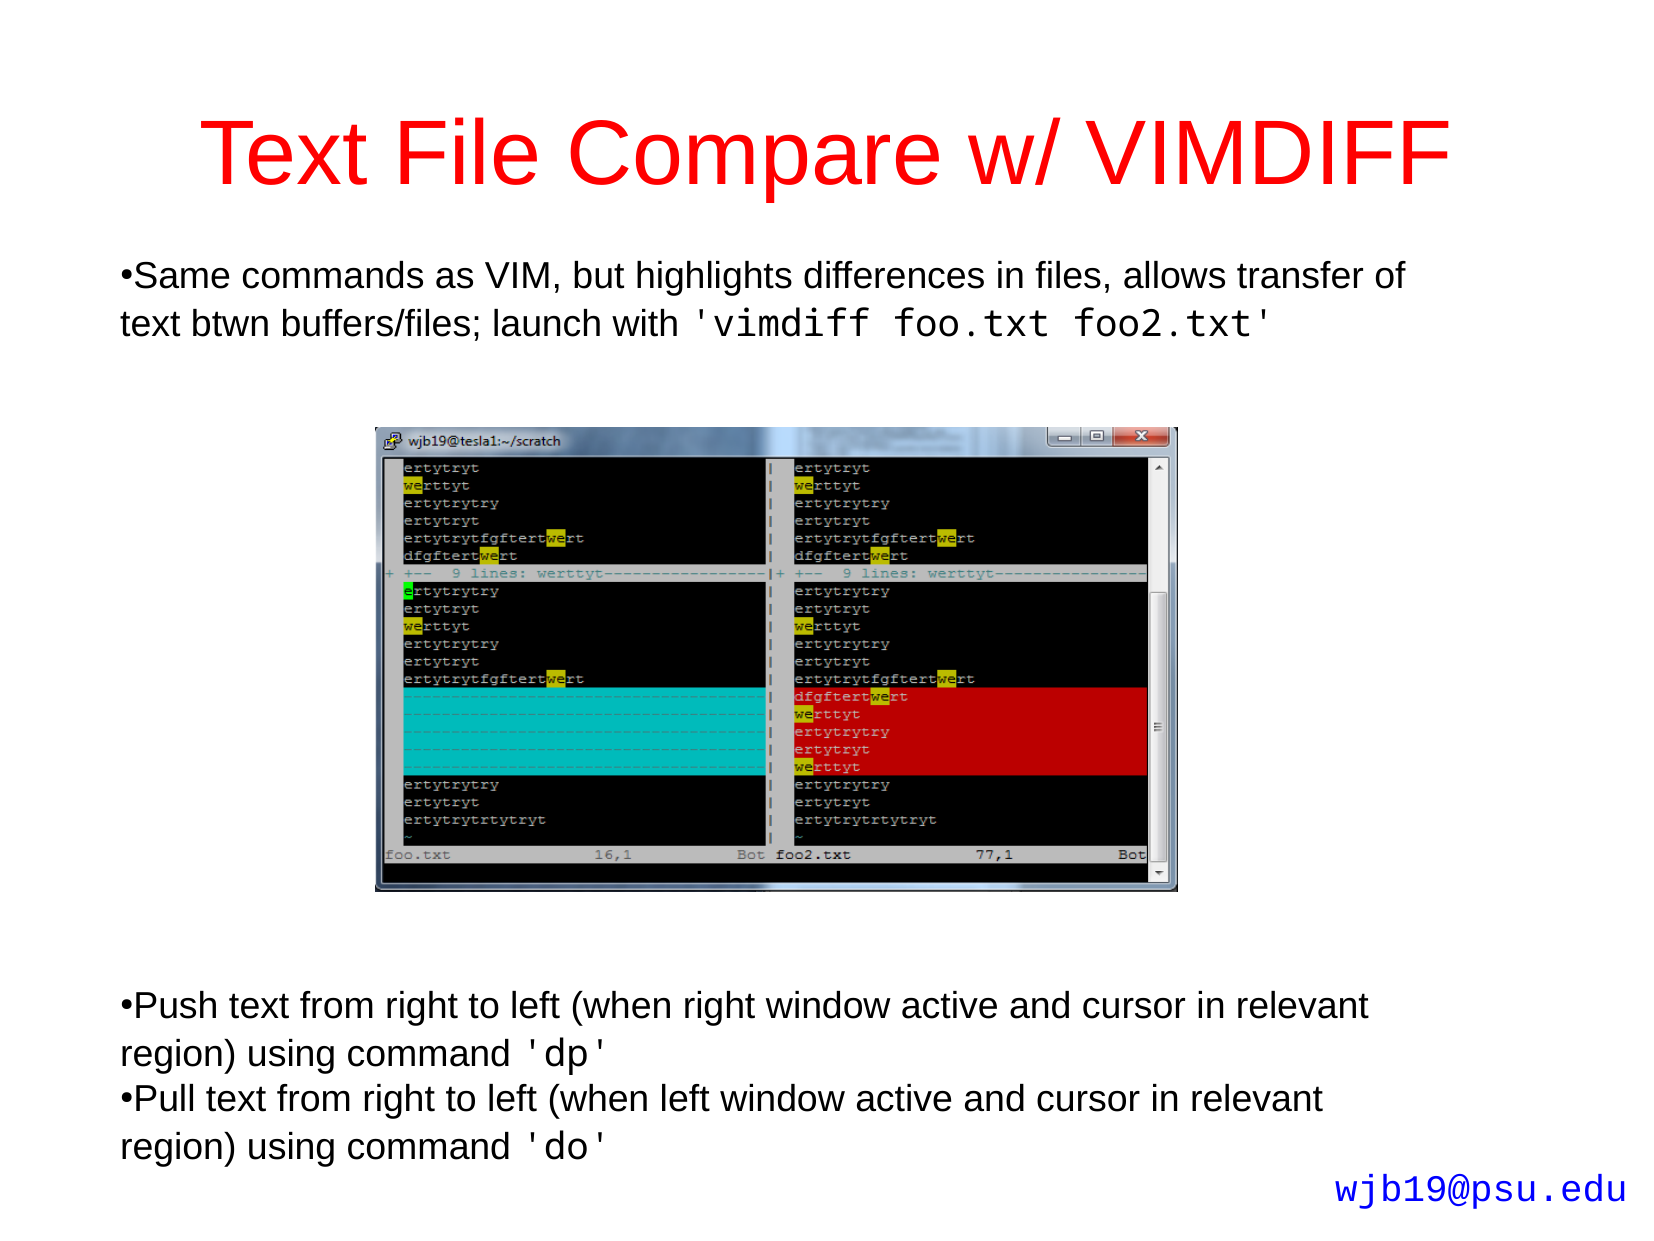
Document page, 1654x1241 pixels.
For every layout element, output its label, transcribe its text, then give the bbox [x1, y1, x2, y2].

text_box wjb19@psu.edu [1320, 1162, 1643, 1220]
picture [375, 427, 1178, 893]
title Text File Compare w/ VIMDIFF [82, 49, 1571, 257]
subtitle Same commands as VIM, but highlights differences in files, allows transfer of text btwn buffers/files; launch with 'vimdiff foo.txt foo2.txt' Push text from right to left (when right window active and cursor in relevant region) using command 'dp' Pull text from right to left (when left window active and cursor in relevant region) using command 'do' [120, 112, 1426, 1241]
